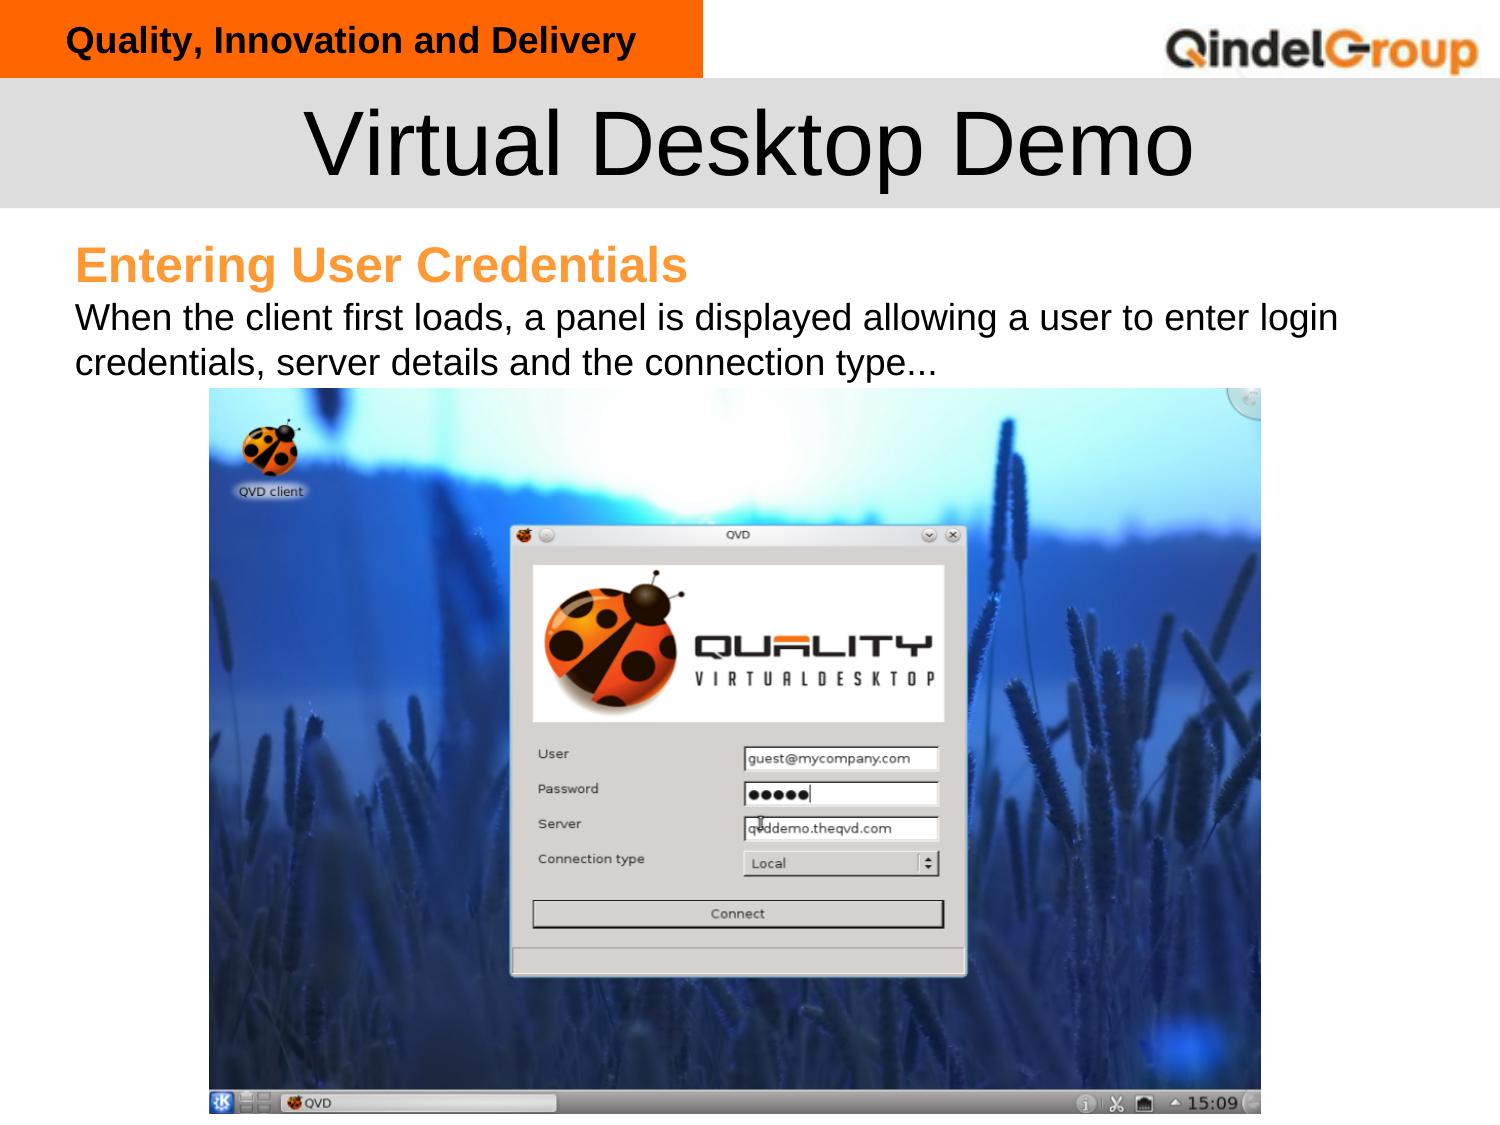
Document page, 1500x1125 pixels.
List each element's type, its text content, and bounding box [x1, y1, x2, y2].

picture [209, 388, 1261, 1114]
picture [1163, 23, 1481, 78]
title Virtual Desktop Demo [75, 45, 1426, 224]
text_box Entering User Credentials When the client first loads, a panel is displayed allowing a user to enter login credentials, server details and the connection type... [60, 224, 1426, 441]
